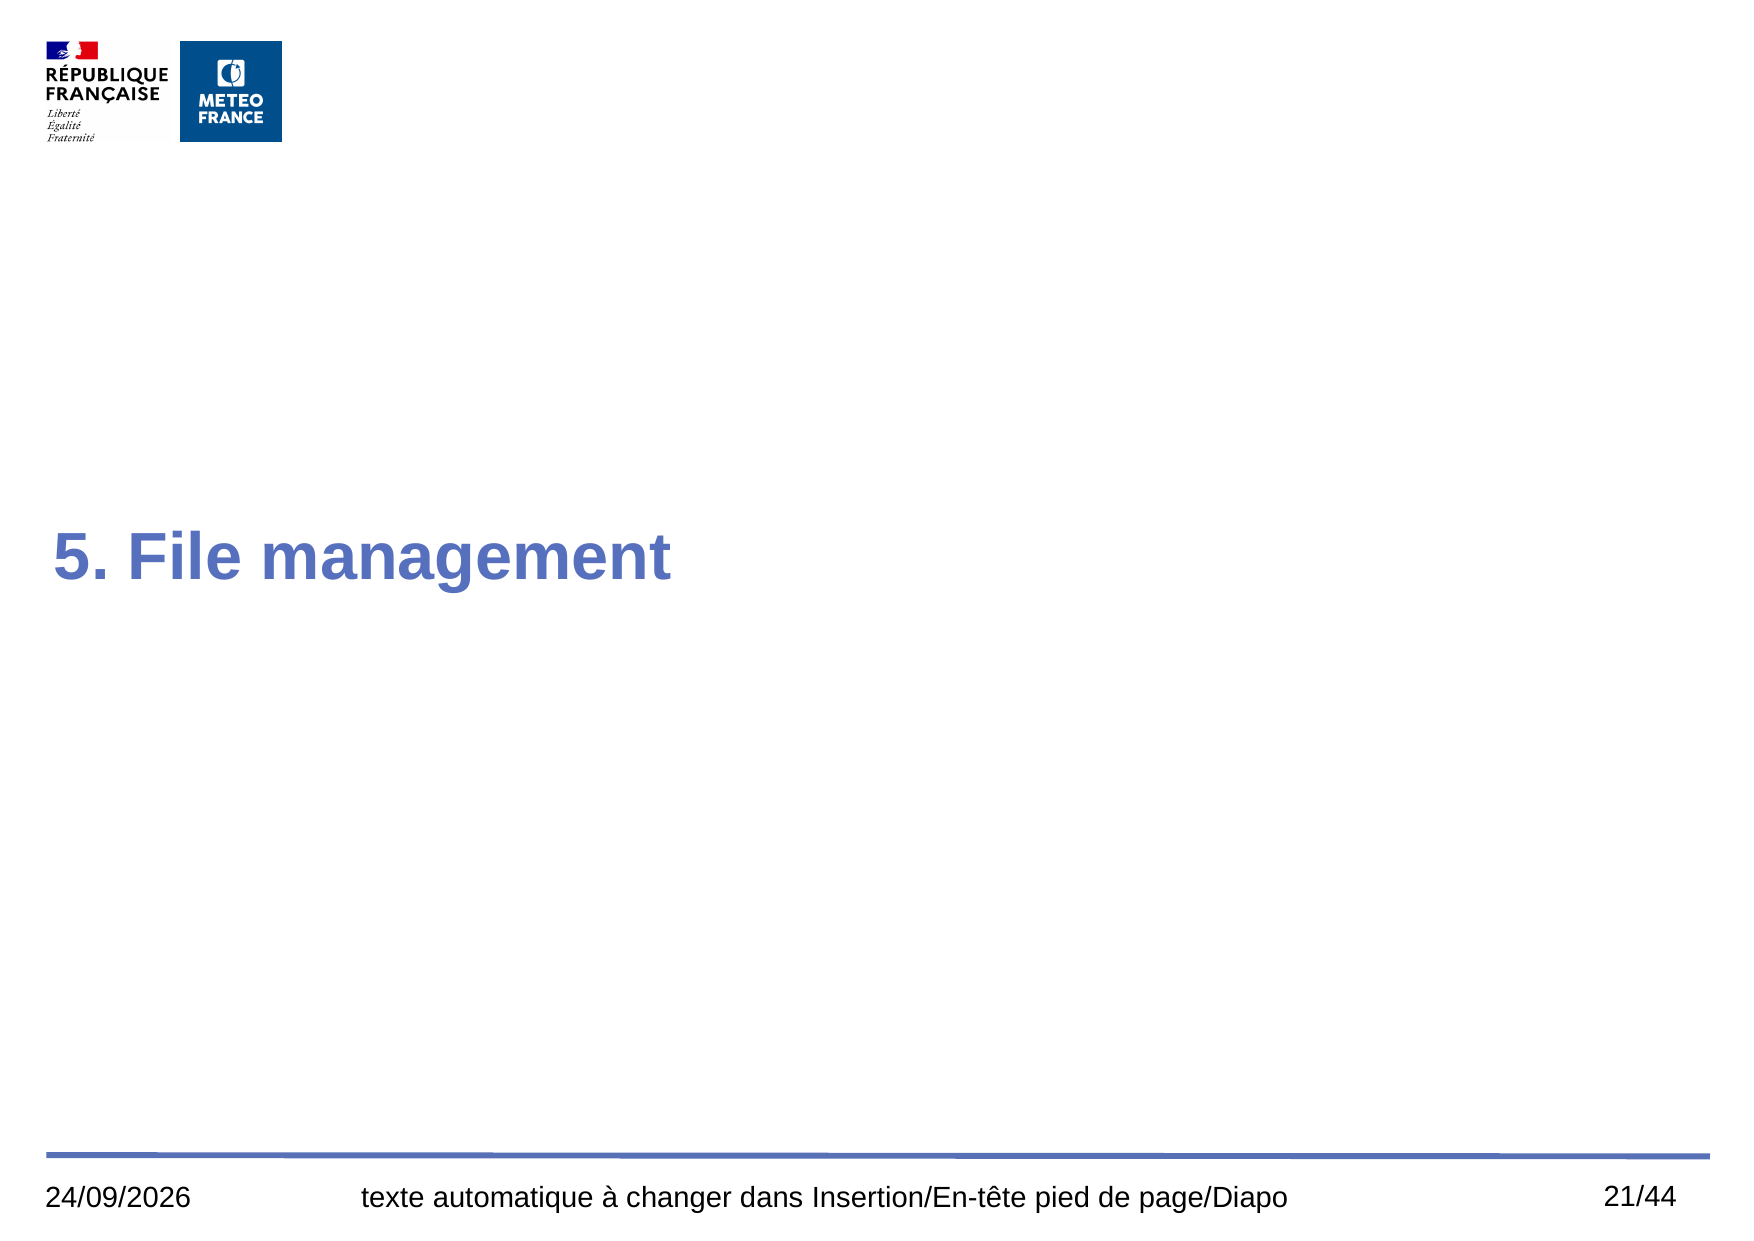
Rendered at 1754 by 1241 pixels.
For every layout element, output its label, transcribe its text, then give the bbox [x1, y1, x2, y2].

picture [46, 41, 172, 142]
picture [180, 41, 282, 142]
subtitle 5. File management [53, 321, 1440, 791]
